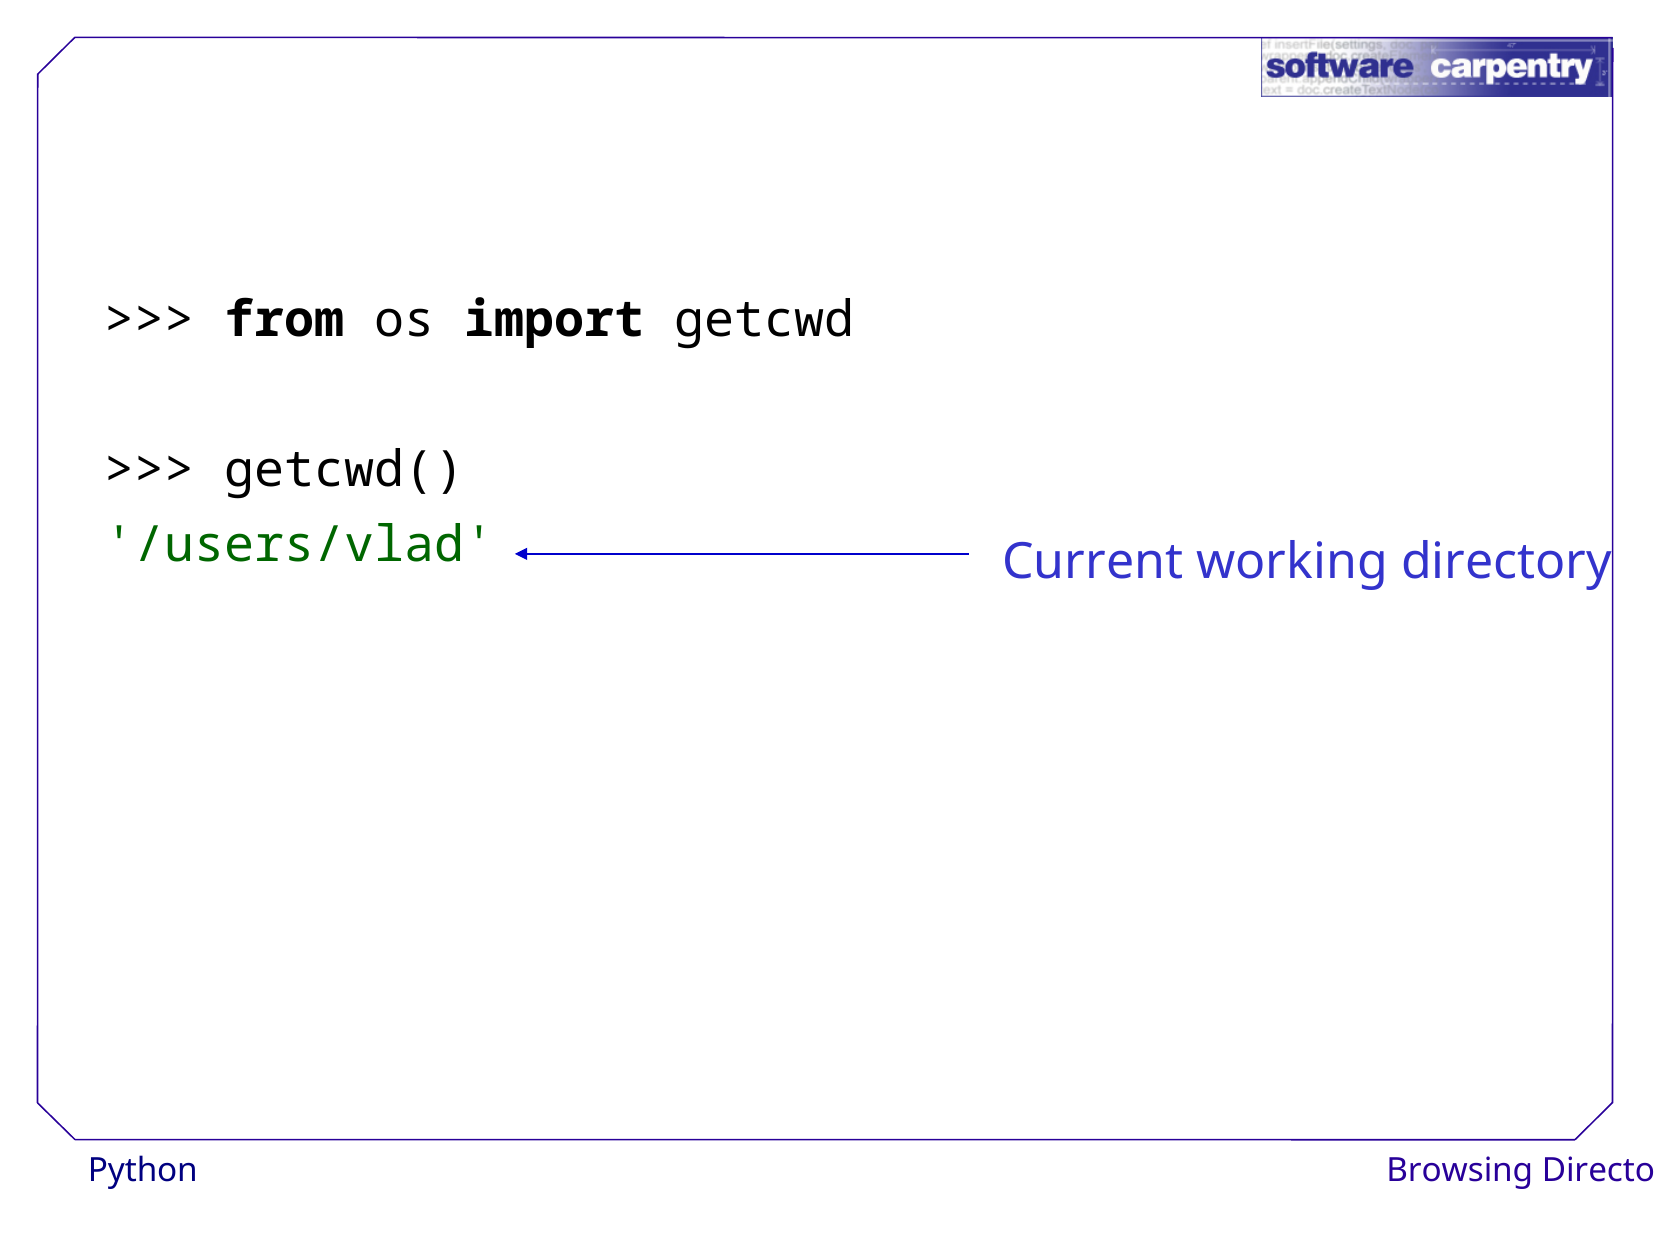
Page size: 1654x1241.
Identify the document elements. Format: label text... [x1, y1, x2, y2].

text_box >>> from os import getcwd >>> getcwd() '/users/vlad' [89, 128, 1512, 1037]
text_box Current working directory [987, 506, 1612, 592]
picture [1261, 39, 1613, 97]
